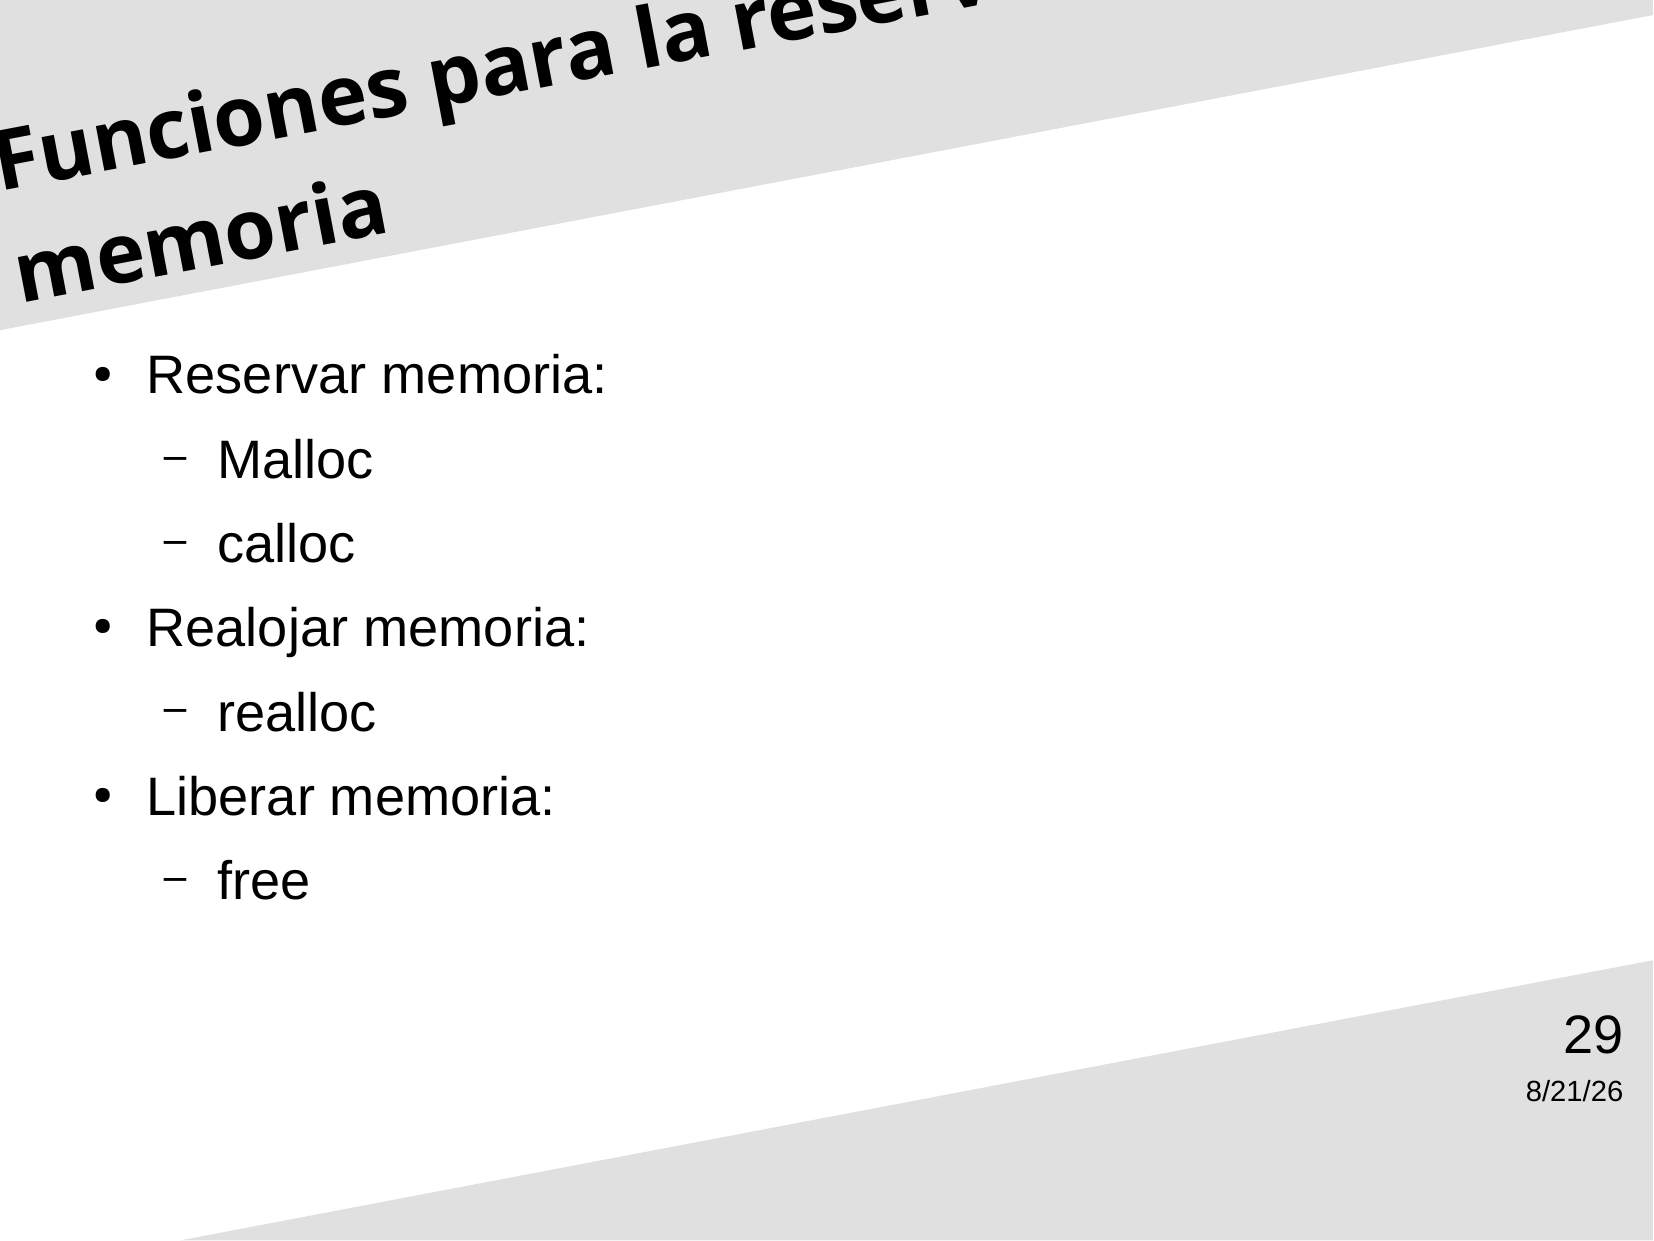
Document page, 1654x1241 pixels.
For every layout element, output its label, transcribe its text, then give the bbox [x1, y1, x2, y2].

list Reservar memoria: Malloc calloc Realojar memoria: realloc Liberar memoria: free [75, 345, 1531, 1065]
title Funciones para la reserva de memoria [0, 0, 1486, 318]
